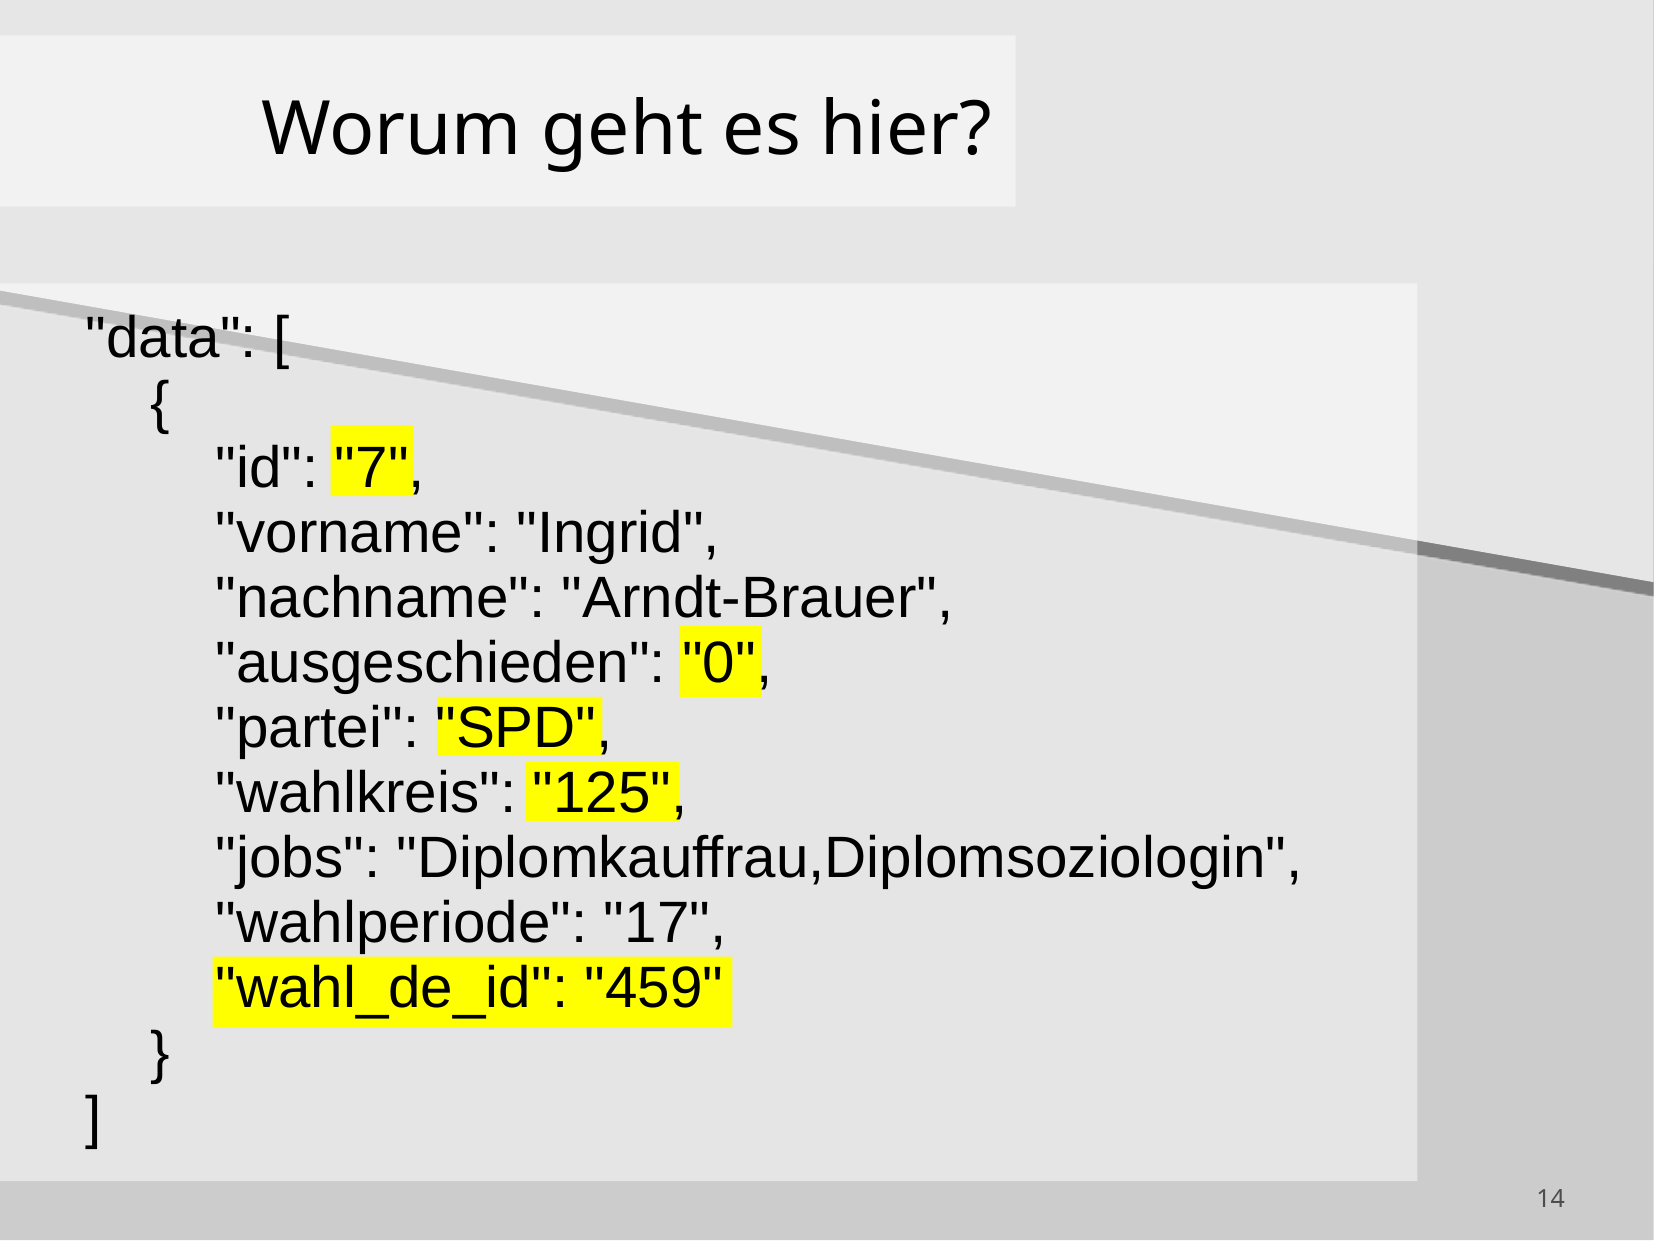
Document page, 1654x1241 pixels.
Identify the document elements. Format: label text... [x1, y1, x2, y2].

text_box [0, 283, 1418, 1182]
text_box "data": [ { "id": "7", "vorname": "Ingrid", "nachname": "Arndt-Brauer", "ausgeschieden": "0", "partei": "SPD", "wahlkreis": "125", "jobs": "Diplomkauffrau,Diplomsoziologin", "wahlperiode": "17", "wahl_de_id": "459" } ] [70, 297, 1654, 1200]
text_box Worum geht es hier? [22, 61, 993, 189]
text_box [0, 35, 1016, 207]
